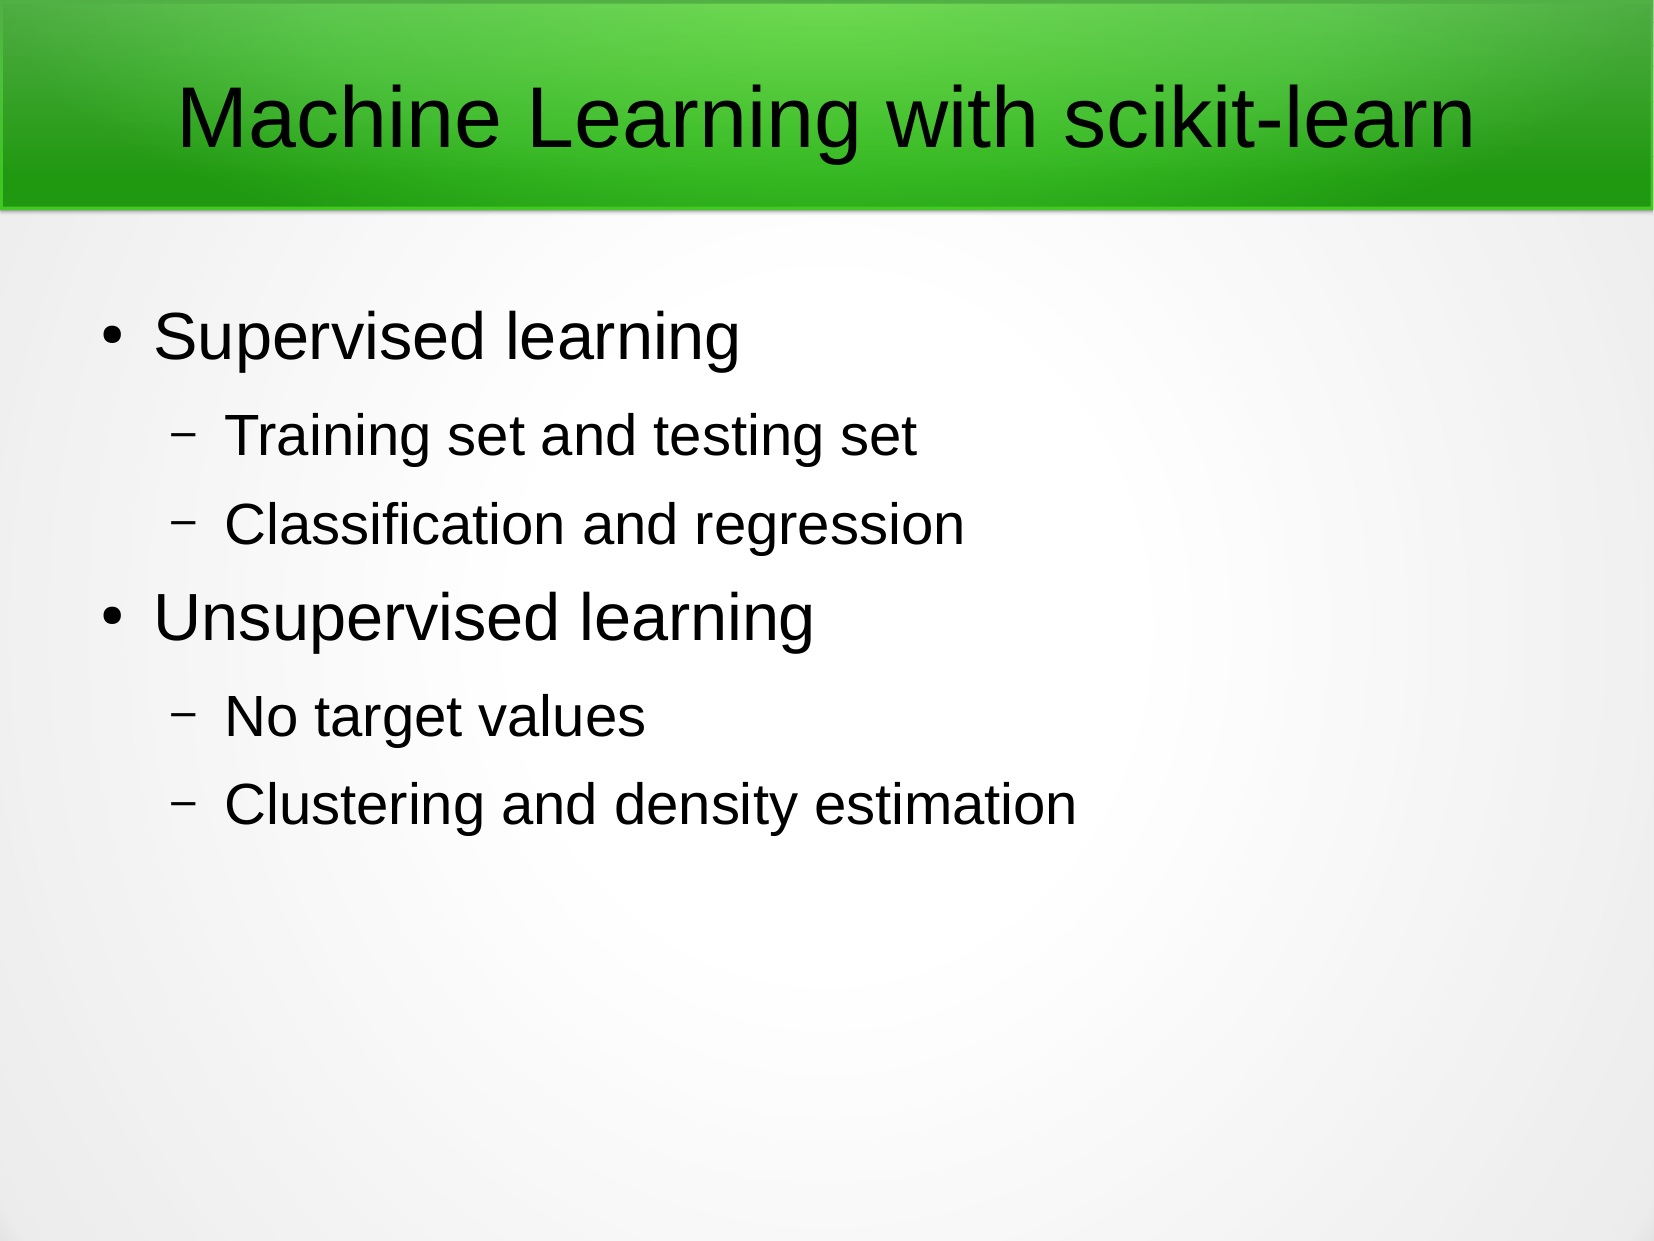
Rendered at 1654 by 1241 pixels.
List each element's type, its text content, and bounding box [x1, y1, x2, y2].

list Supervised learning Training set and testing set Classification and regression Unsupervised learning No target values Clustering and density estimation [82, 299, 1571, 1019]
title Machine Learning with scikit-learn [82, 47, 1571, 189]
